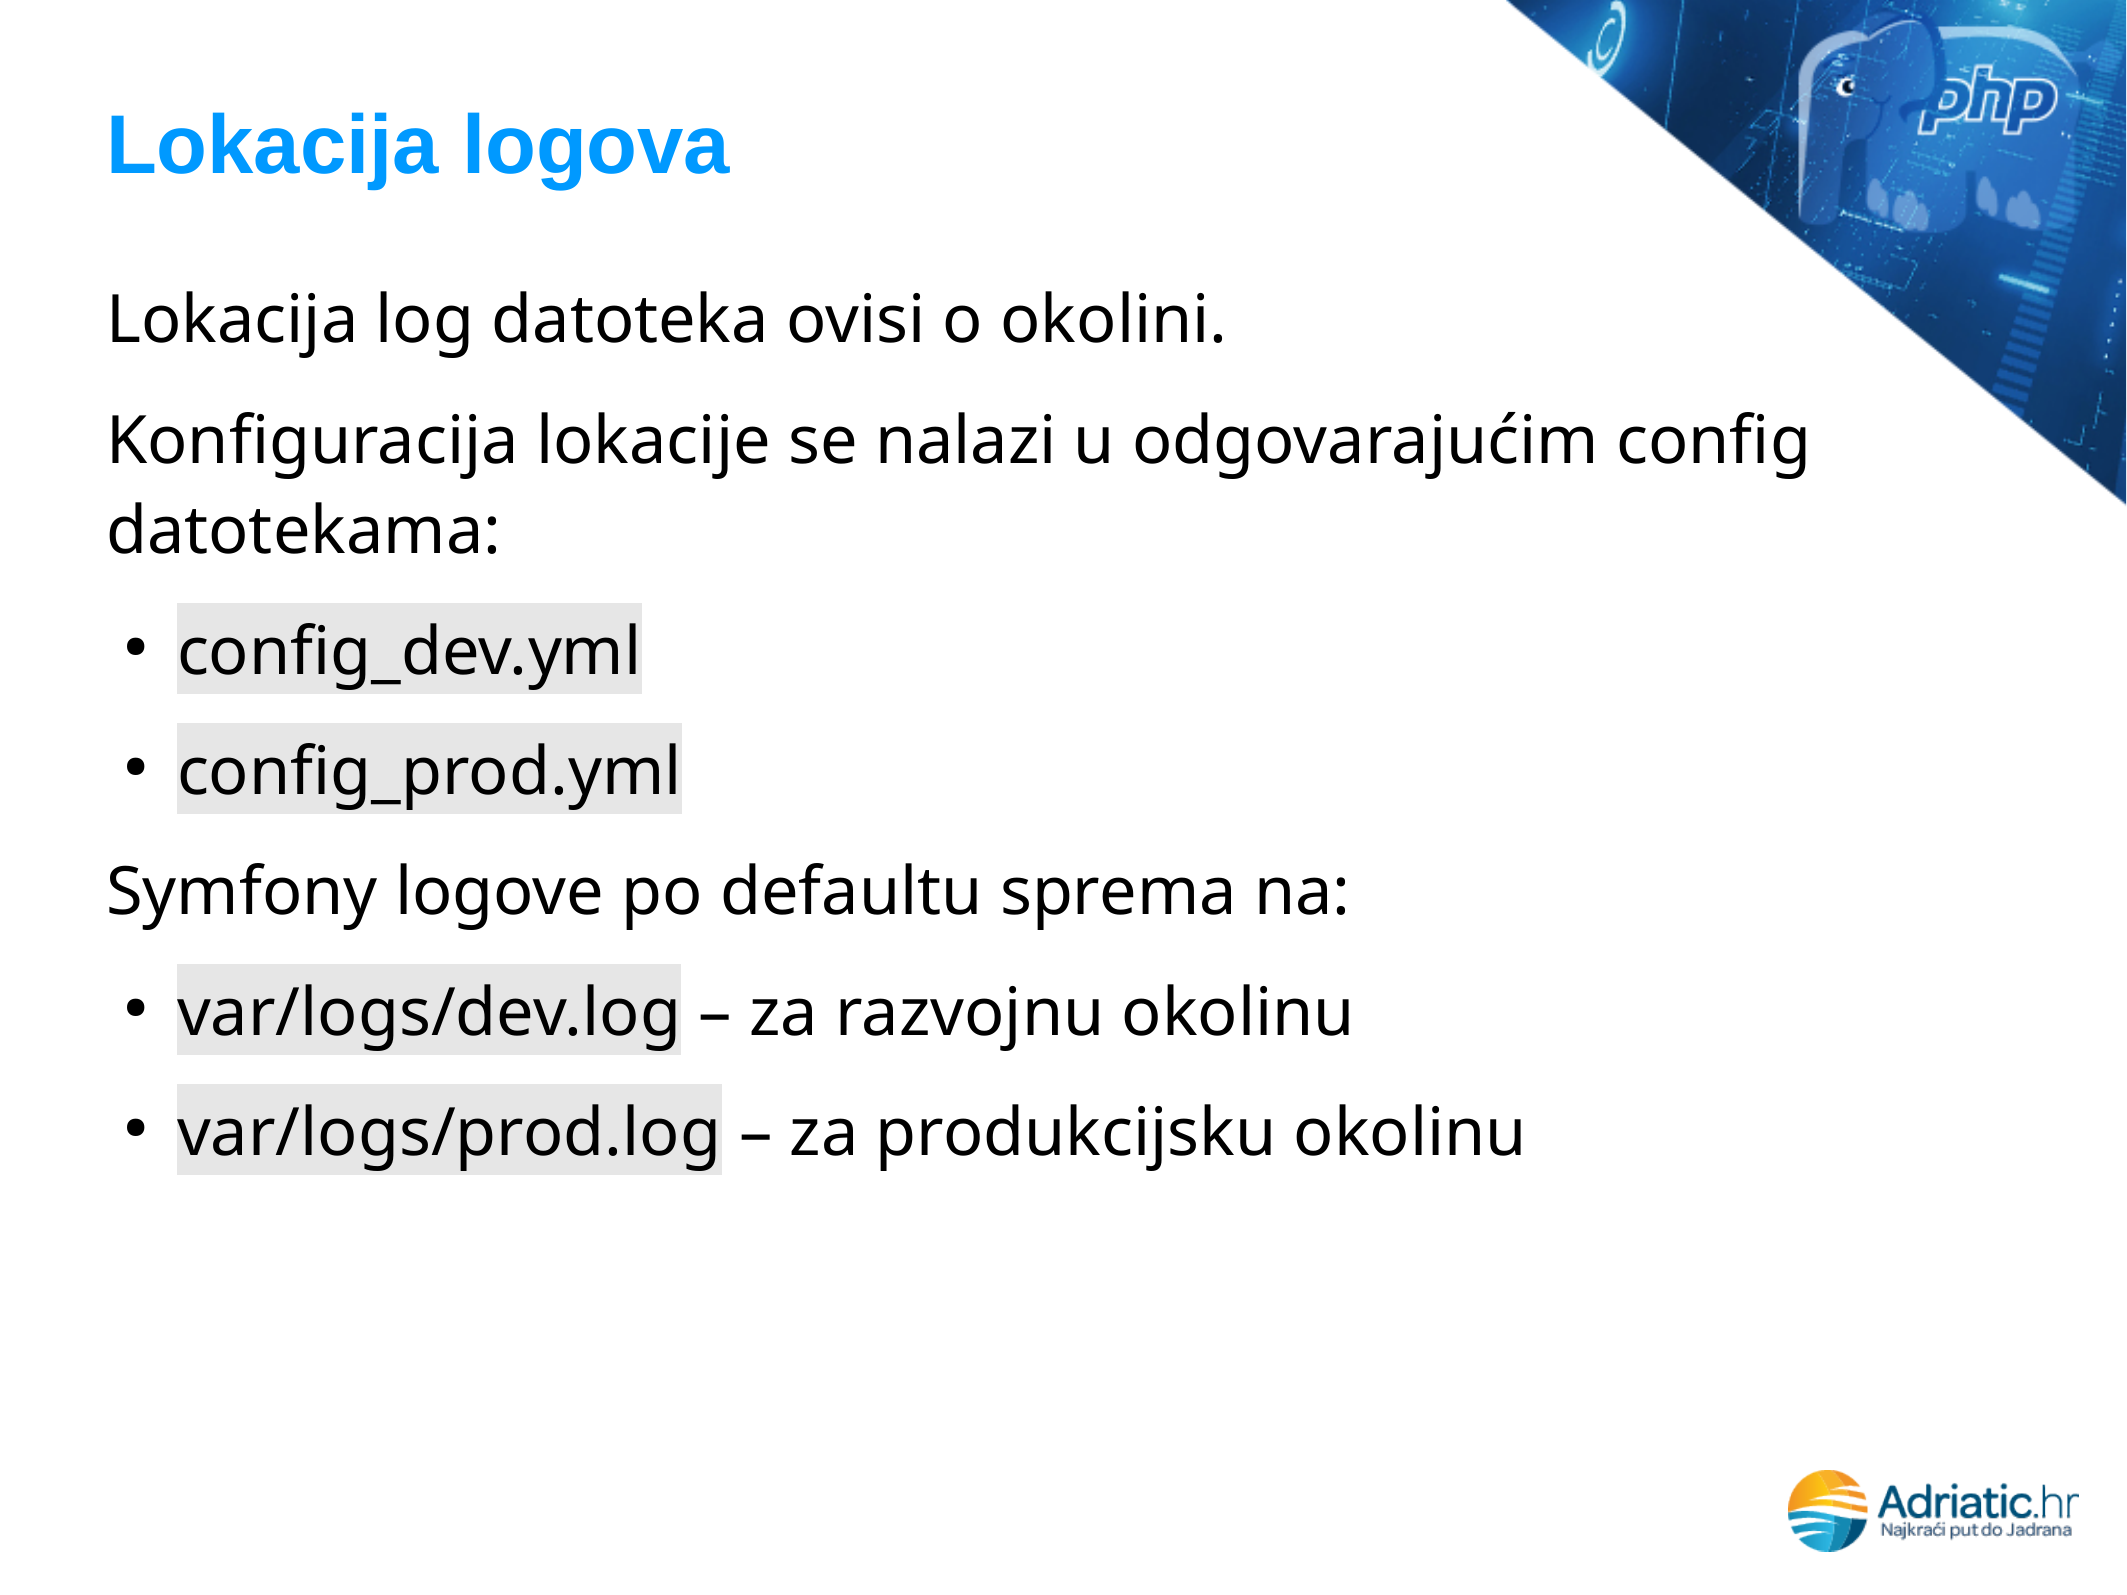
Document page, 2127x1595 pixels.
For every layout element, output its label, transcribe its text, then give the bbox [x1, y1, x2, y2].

picture [1788, 1470, 2079, 1552]
list Lokacija log datoteka ovisi o okolini. Konfiguracija lokacije se nalazi u odgovarajućim config datotekama: config_dev.yml config_prod.yml Symfony logove po defaultu sprema na: var/logs/dev.log – za razvojnu okolinu var/logs/prod.log – za produkcijsku okolinu [106, 271, 2044, 1453]
title Lokacija logova [106, 70, 1630, 219]
picture [1505, 0, 2127, 625]
